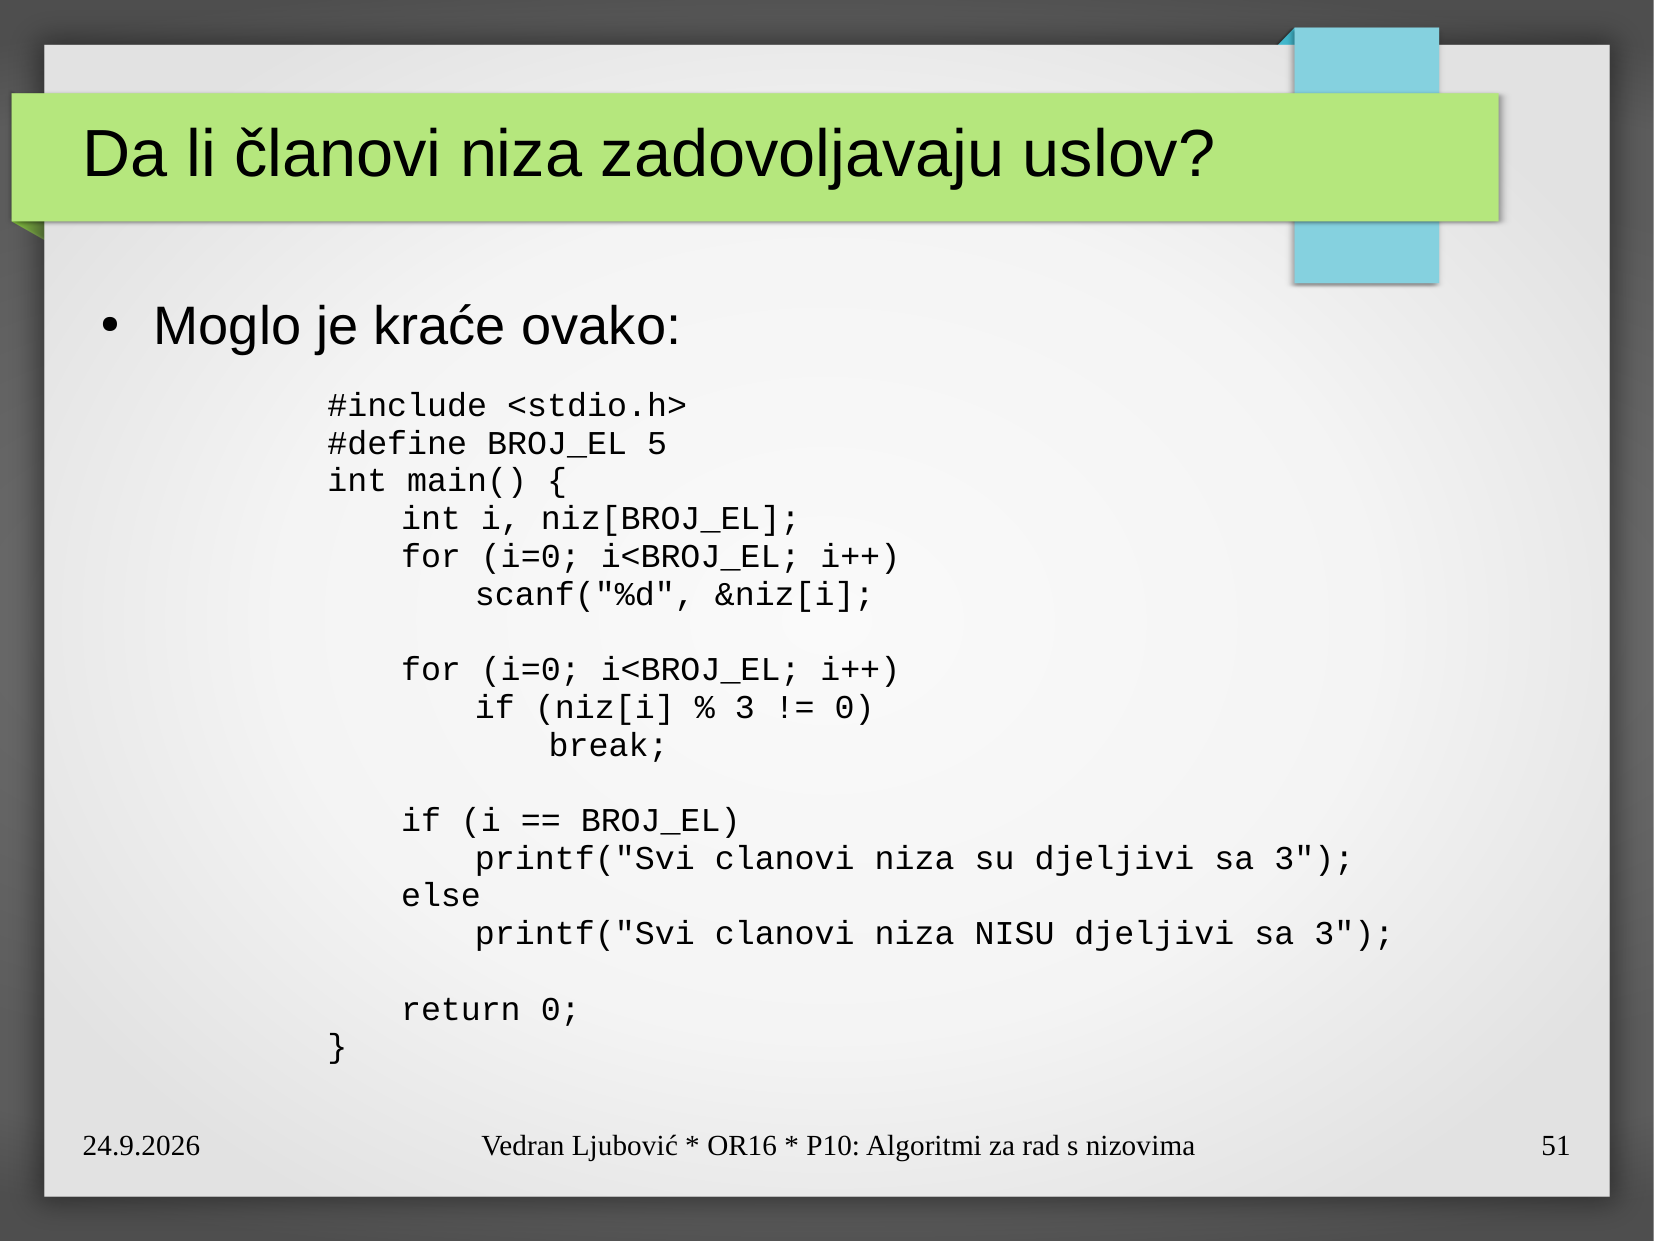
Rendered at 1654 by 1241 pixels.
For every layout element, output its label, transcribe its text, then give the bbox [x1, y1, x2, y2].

text_box #include <stdio.h> #define BROJ_EL 5 int main() { int i, niz[BROJ_EL]; for (i=0; i<BROJ_EL; i++) scanf("%d", &niz[i]; for (i=0; i<BROJ_EL; i++) if (niz[i] % 3 != 0) break; if (i == BROJ_EL) printf("Svi clanovi niza su djeljivi sa 3"); else printf("Svi clanovi niza NISU djeljivi sa 3"); return 0; } [312, 343, 1551, 1151]
list Moglo je kraće ovako: [82, 295, 1571, 1015]
title Da li članovi niza zadovoljavaju uslov? [82, 94, 1264, 213]
picture [0, 0, 1654, 1241]
